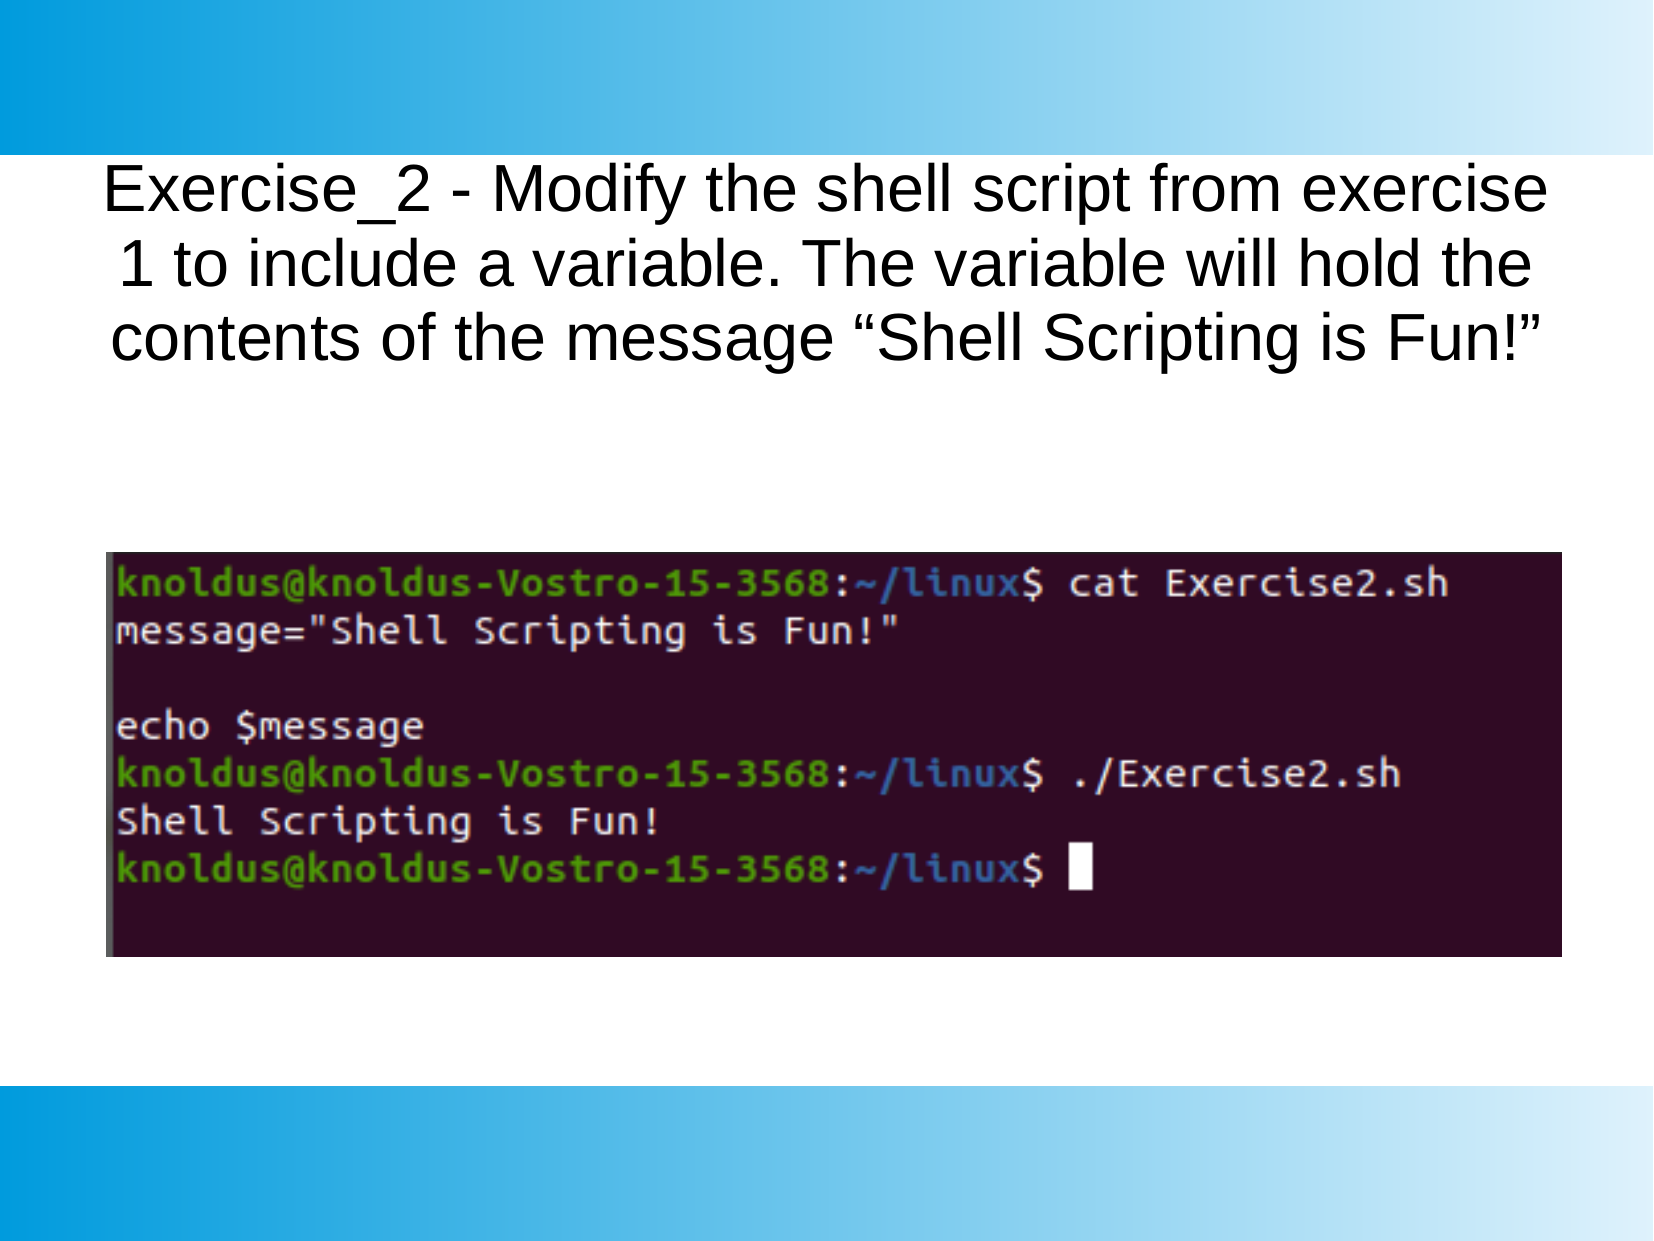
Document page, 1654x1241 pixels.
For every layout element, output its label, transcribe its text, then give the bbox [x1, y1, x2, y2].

title Exercise_2 - Modify the shell script from exercise 1 to include a variable. The variable will hold the contents of the message “Shell Scripting is Fun!” [82, 150, 1571, 450]
picture [106, 552, 1562, 957]
